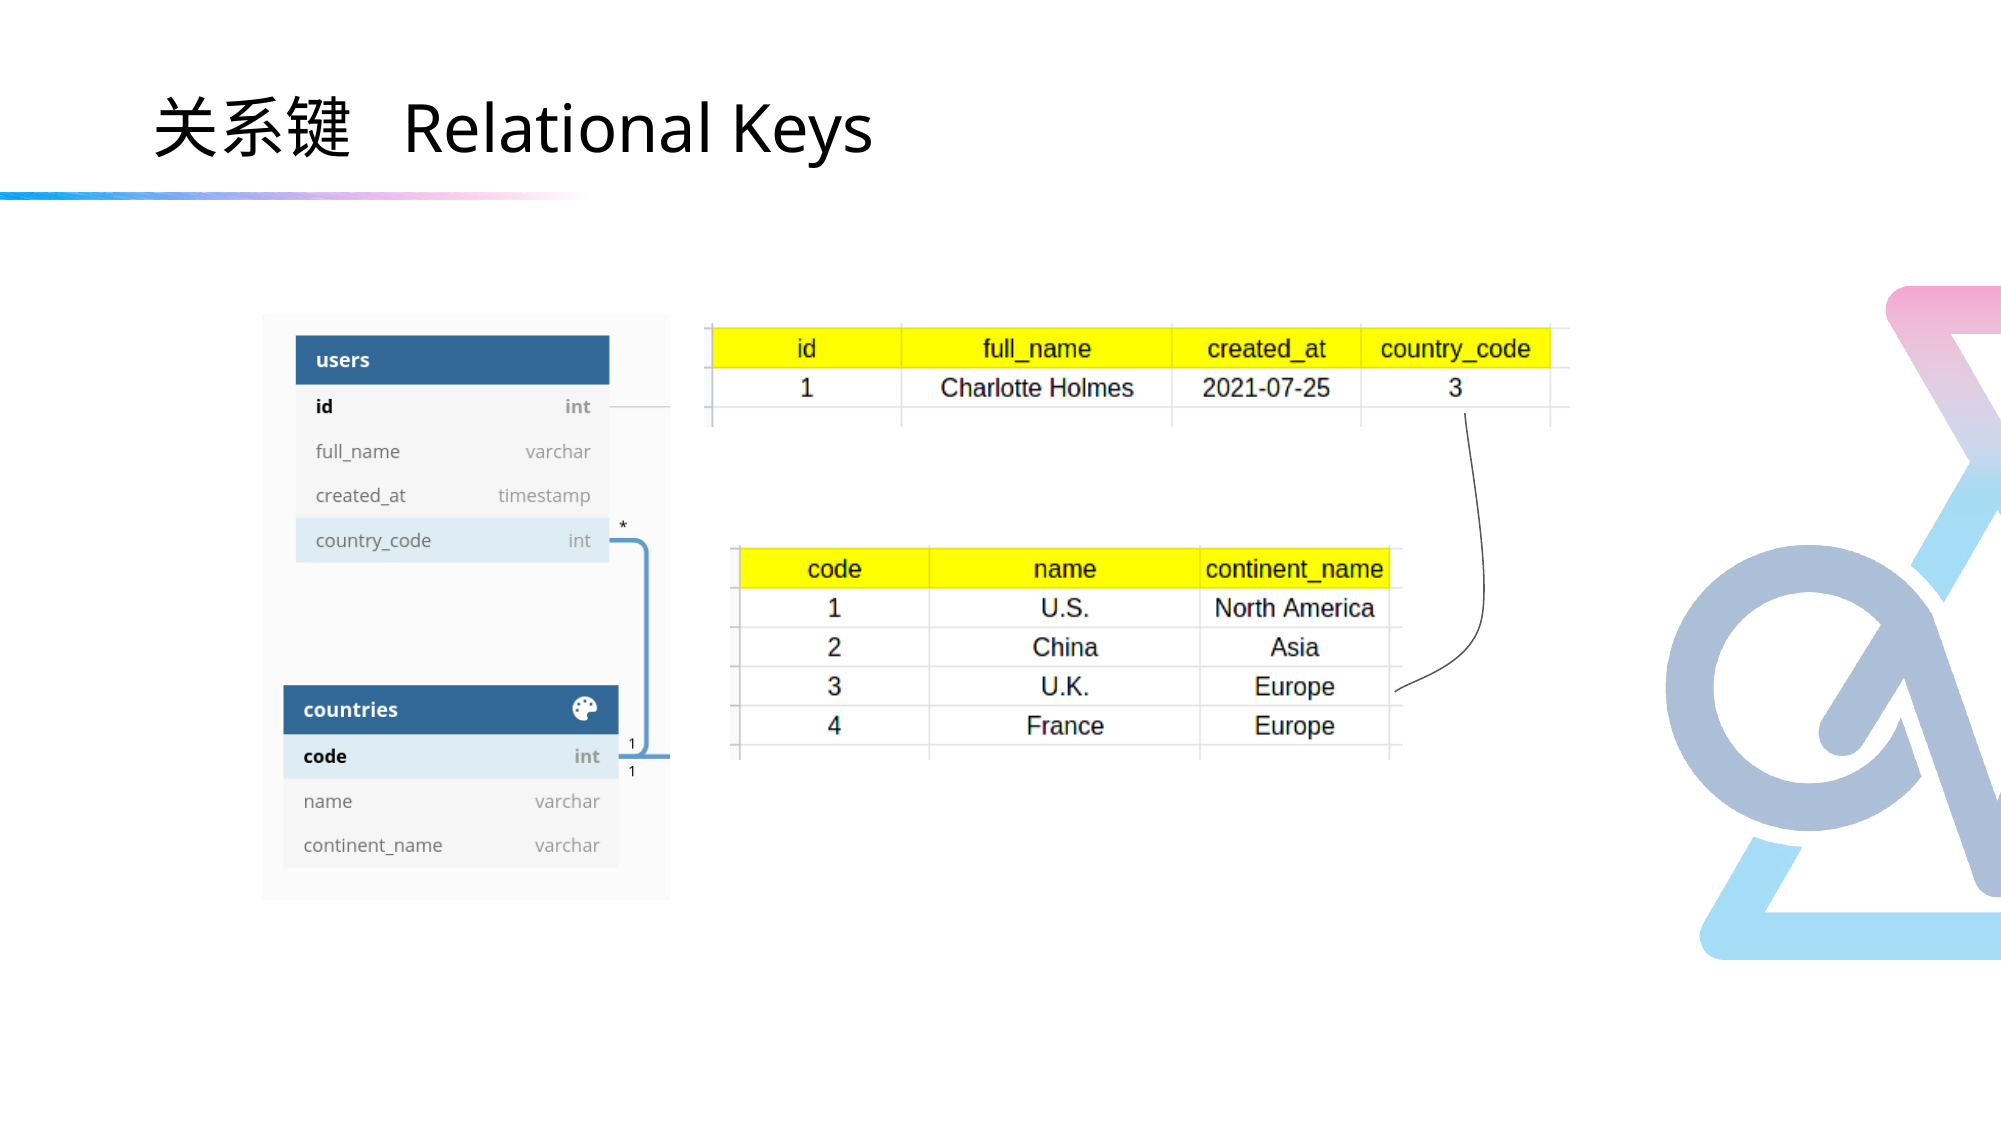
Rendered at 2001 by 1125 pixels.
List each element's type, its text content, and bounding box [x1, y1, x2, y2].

picture [21, 192, 47, 200]
picture [7, 192, 19, 198]
picture [730, 545, 1403, 760]
title 关系键 Relational Keys [137, 46, 1863, 216]
picture [262, 314, 670, 901]
picture [704, 323, 1570, 427]
